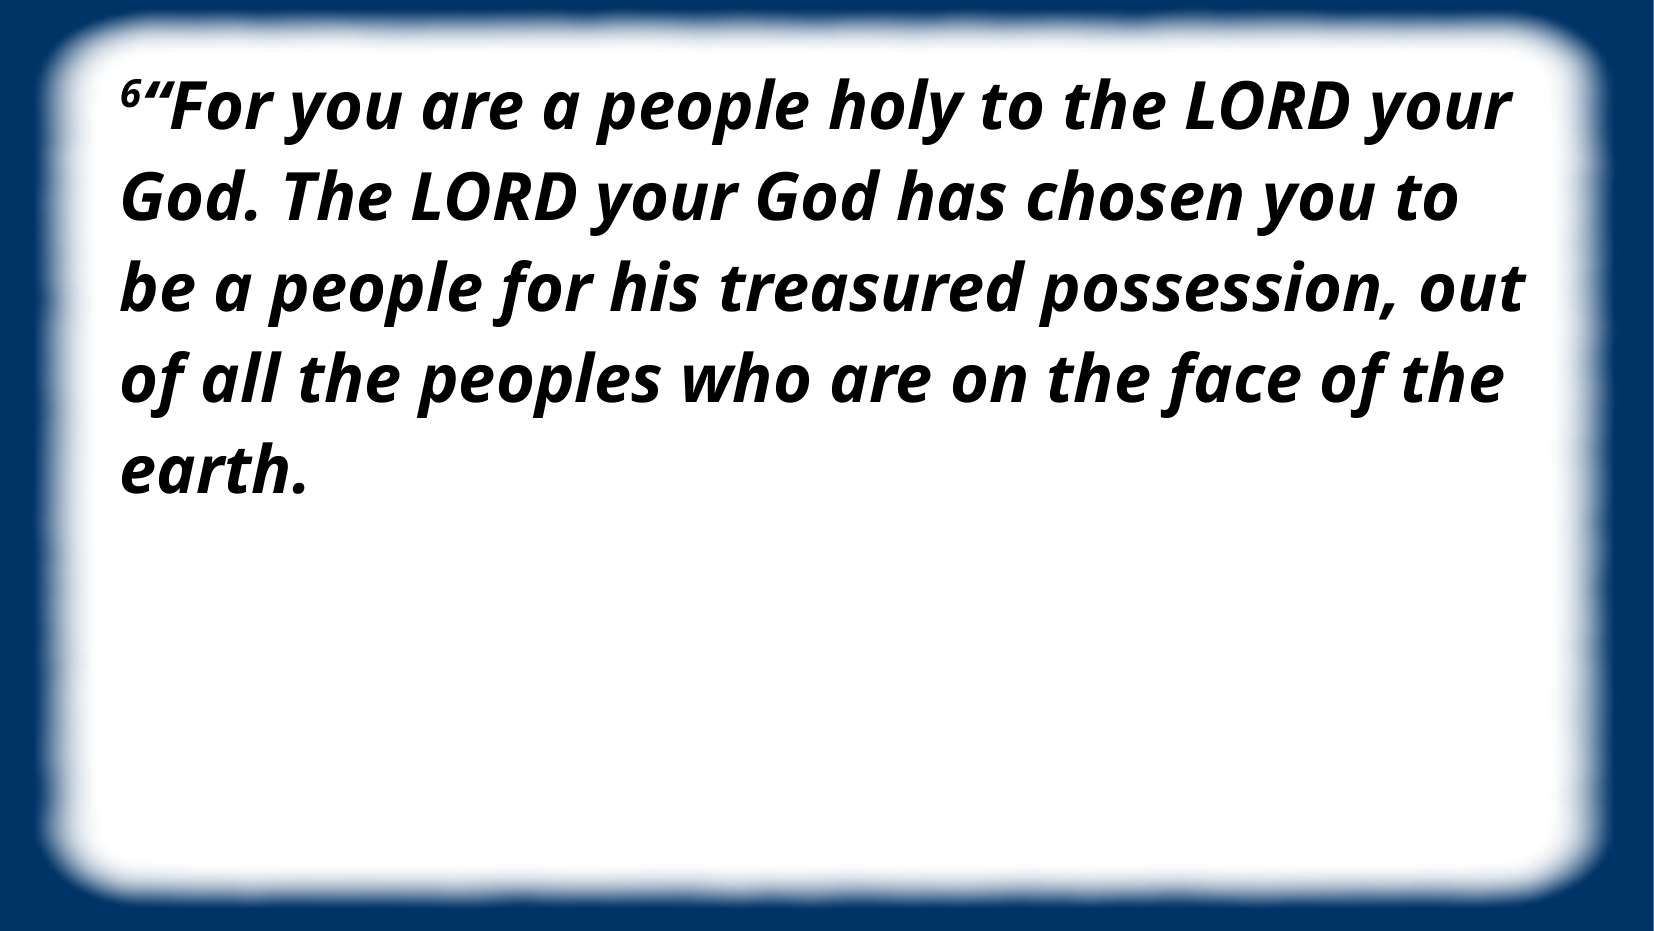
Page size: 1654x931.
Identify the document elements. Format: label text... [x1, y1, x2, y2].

text_box 6“For you are a people holy to the LORD your God. The LORD your God has chosen you to be a people for his treasured possession, out of all the peoples who are on the face of the earth. [105, 51, 1546, 422]
picture [0, 0, 1654, 931]
